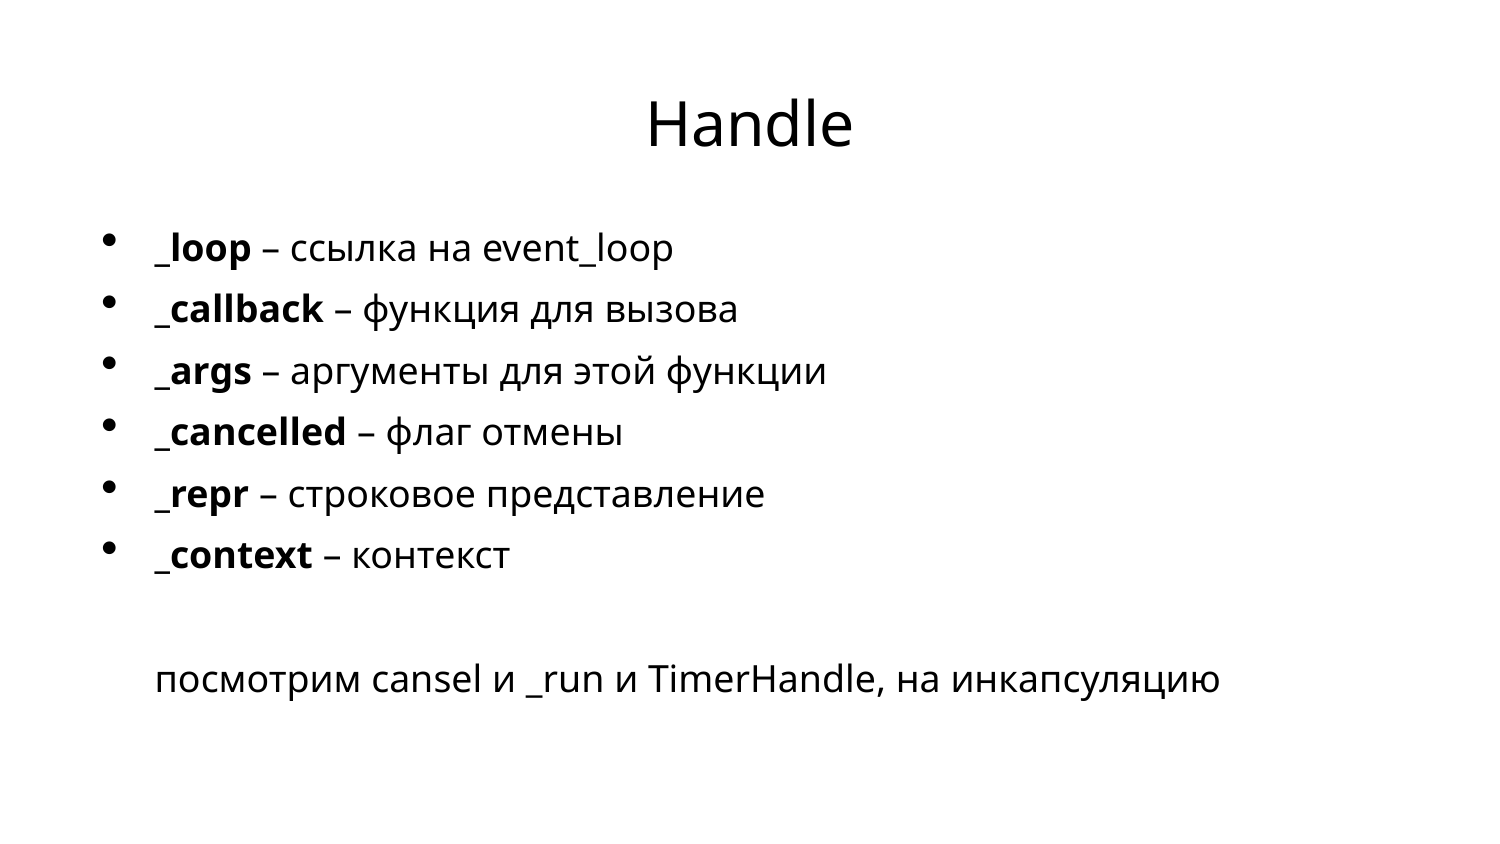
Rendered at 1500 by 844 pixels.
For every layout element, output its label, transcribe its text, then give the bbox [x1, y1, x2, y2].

title Handle [103, 44, 1397, 208]
list _loop – ссылка на event_loop _callback – функция для вызова _args – аргументы для этой функции _cancelled – флаг отмены _repr – строковое представление _context – контекст посмотрим cansel и _run и TimerHandle, на инкапсуляцию [103, 224, 1397, 645]
